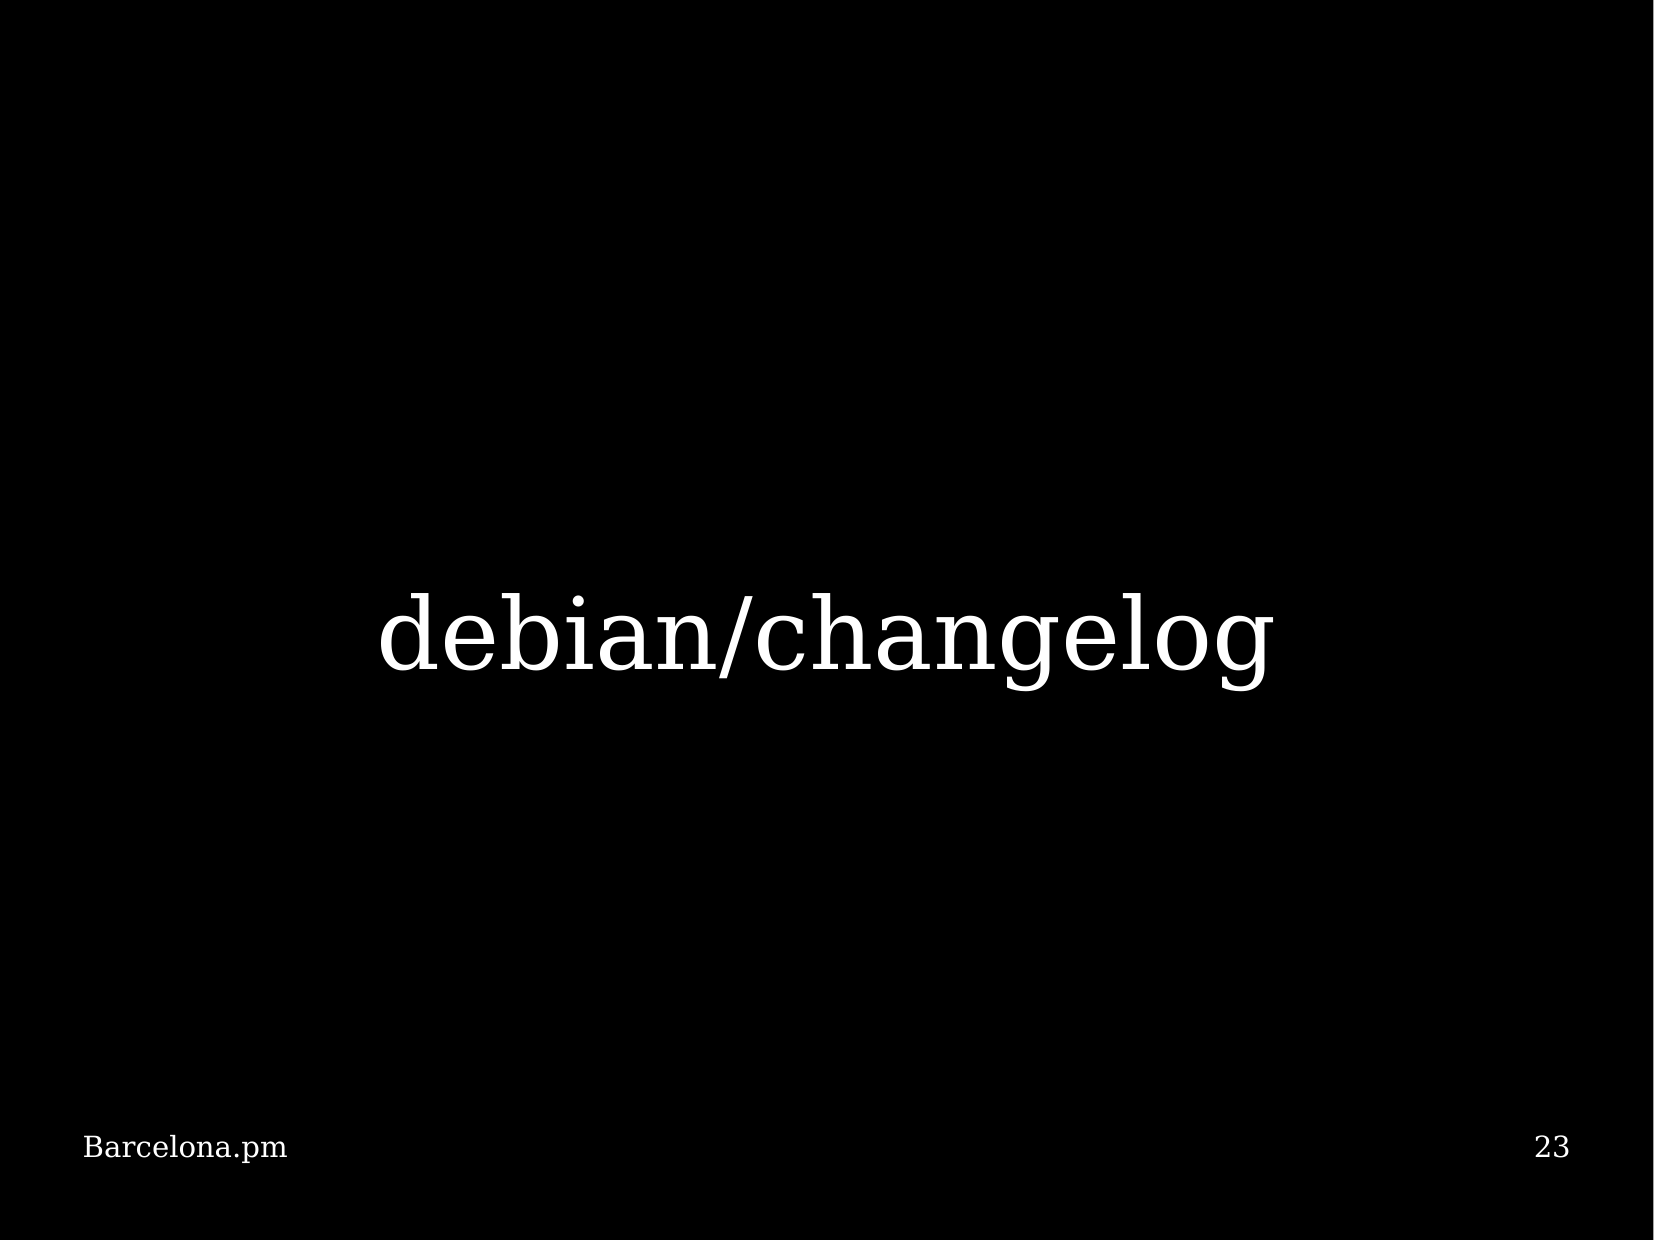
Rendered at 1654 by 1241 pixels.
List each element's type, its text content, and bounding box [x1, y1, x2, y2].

title debian/changelog [82, 116, 1571, 1124]
